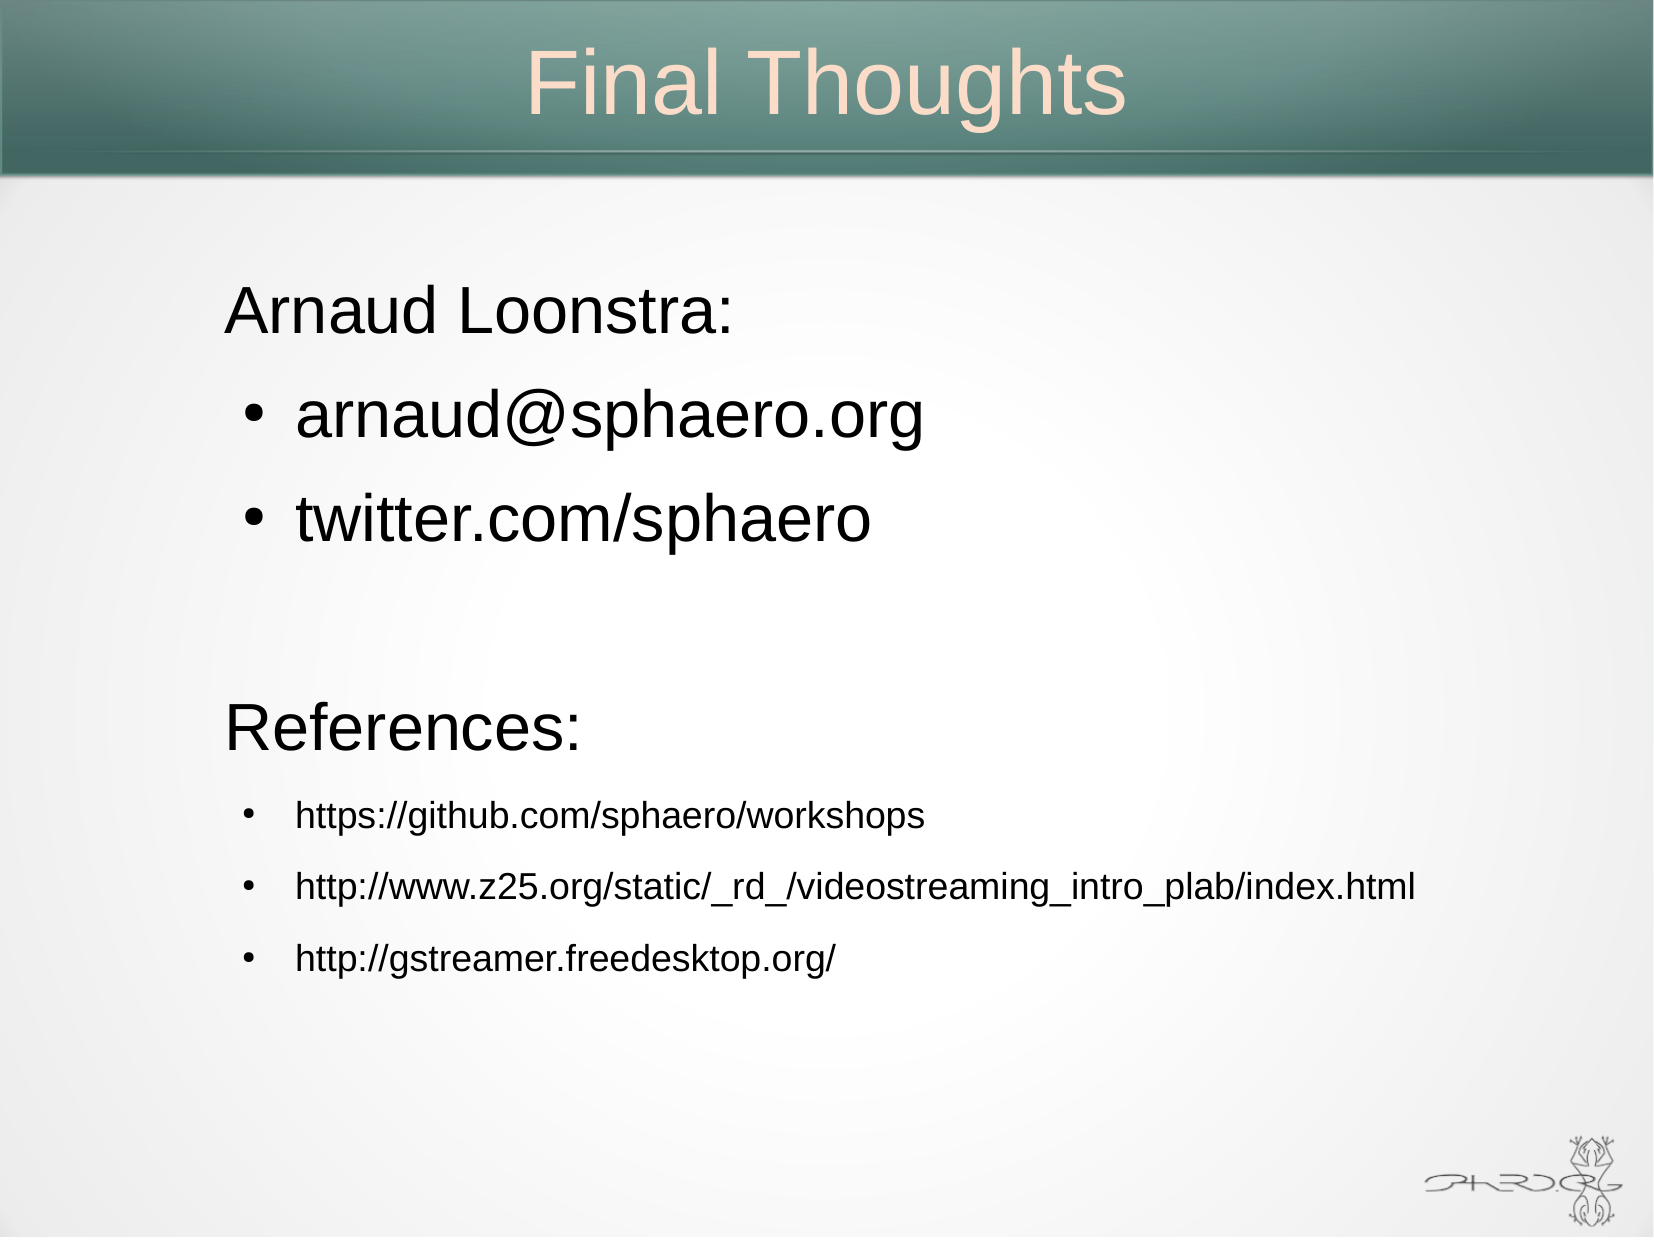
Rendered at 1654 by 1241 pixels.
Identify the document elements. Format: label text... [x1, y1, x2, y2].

list Arnaud Loonstra: arnaud@sphaero.org twitter.com/sphaero References: https://github.com/sphaero/workshops http://www.z25.org/static/_rd_/videostreaming_intro_plab/index.html http://gstreamer.freedesktop.org/ [224, 272, 1430, 993]
title Final Thoughts [82, 11, 1571, 154]
picture [0, 0, 1654, 1237]
